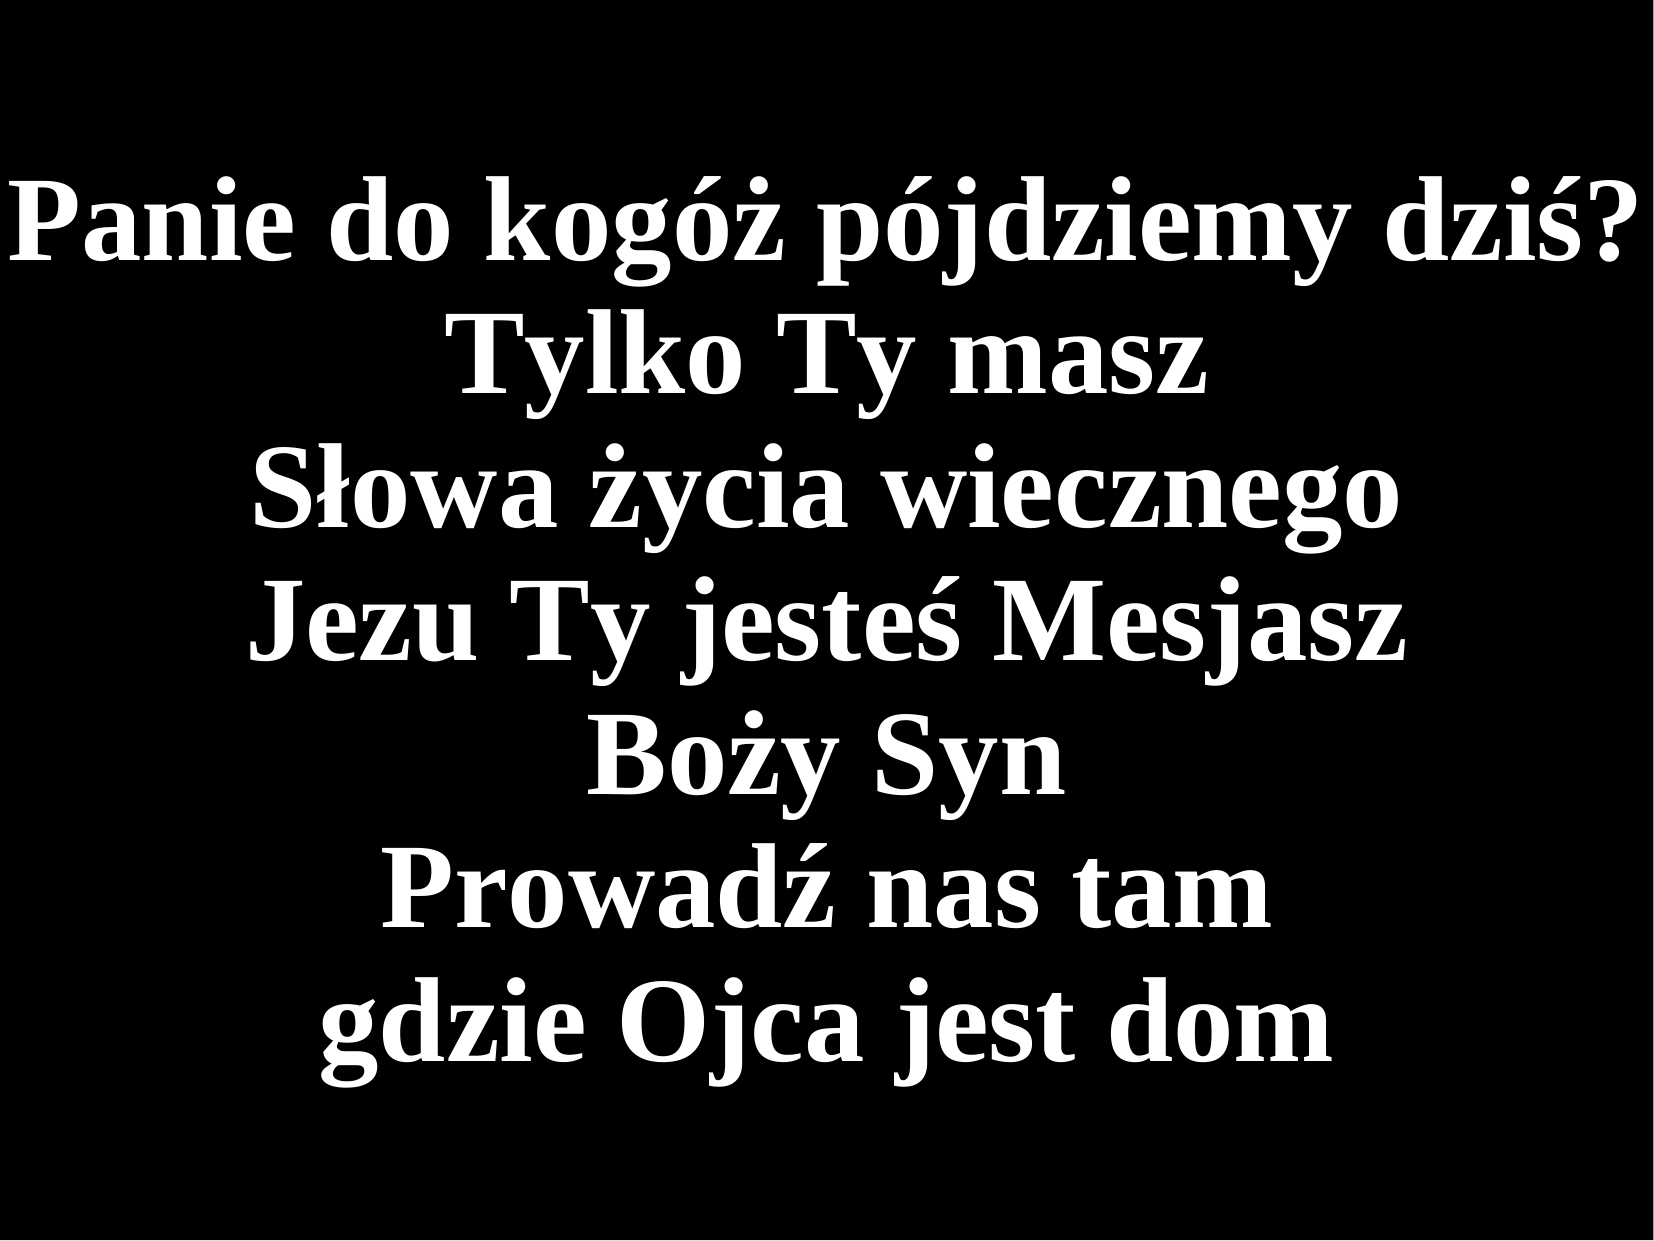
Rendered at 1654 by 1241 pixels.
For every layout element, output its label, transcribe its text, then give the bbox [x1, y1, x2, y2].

title Panie do kogóż pójdziemy dziś? Tylko Ty masz Słowa życia wiecznego Jezu Ty jesteś Mesjasz Boży Syn Prowadź nas tam gdzie Ojca jest dom [0, 0, 1654, 1241]
